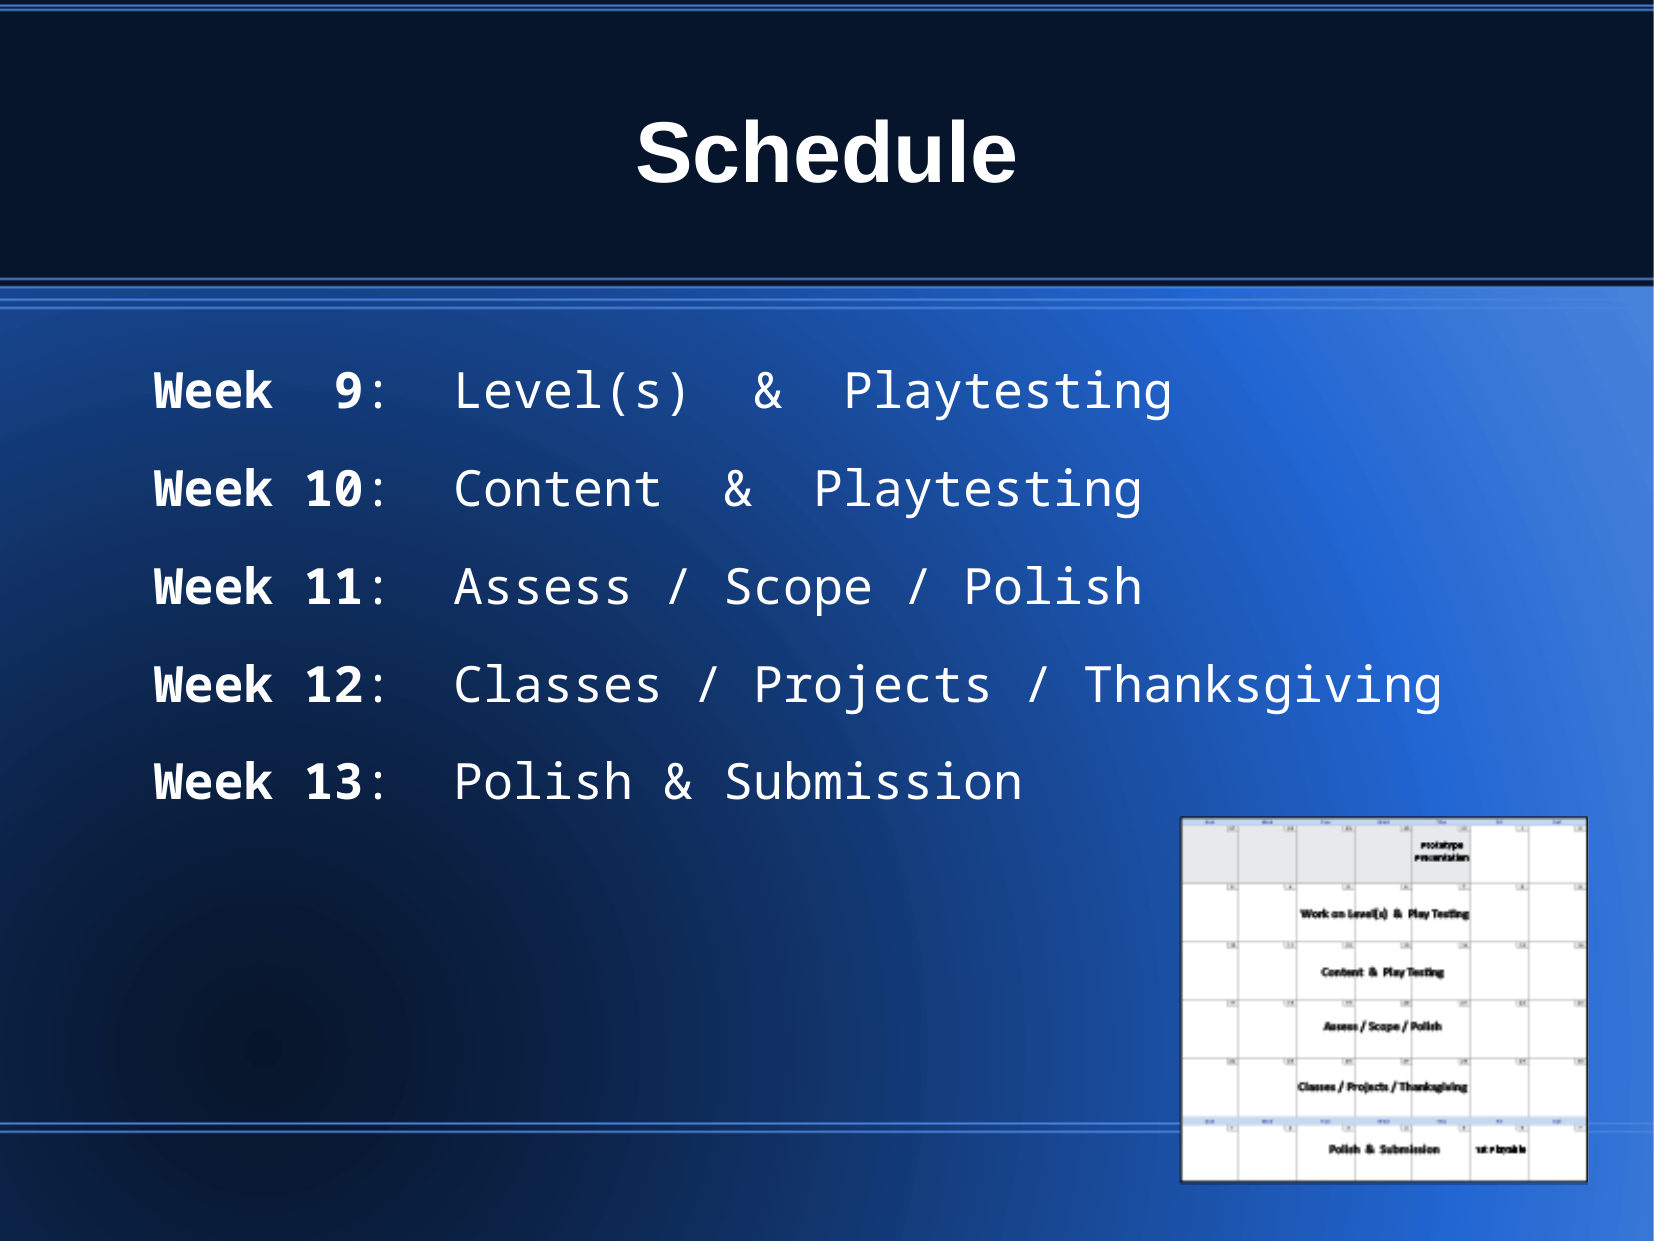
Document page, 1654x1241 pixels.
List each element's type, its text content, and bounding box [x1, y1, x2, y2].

list Week 9: Level(s) & Playtesting Week 10: Content & Playtesting Week 11: Assess / Scope / Polish Week 12: Classes / Projects / Thanksgiving Week 13: Polish & Submission [82, 355, 1571, 1075]
picture [0, 0, 1654, 1241]
title Schedule [82, 49, 1571, 257]
